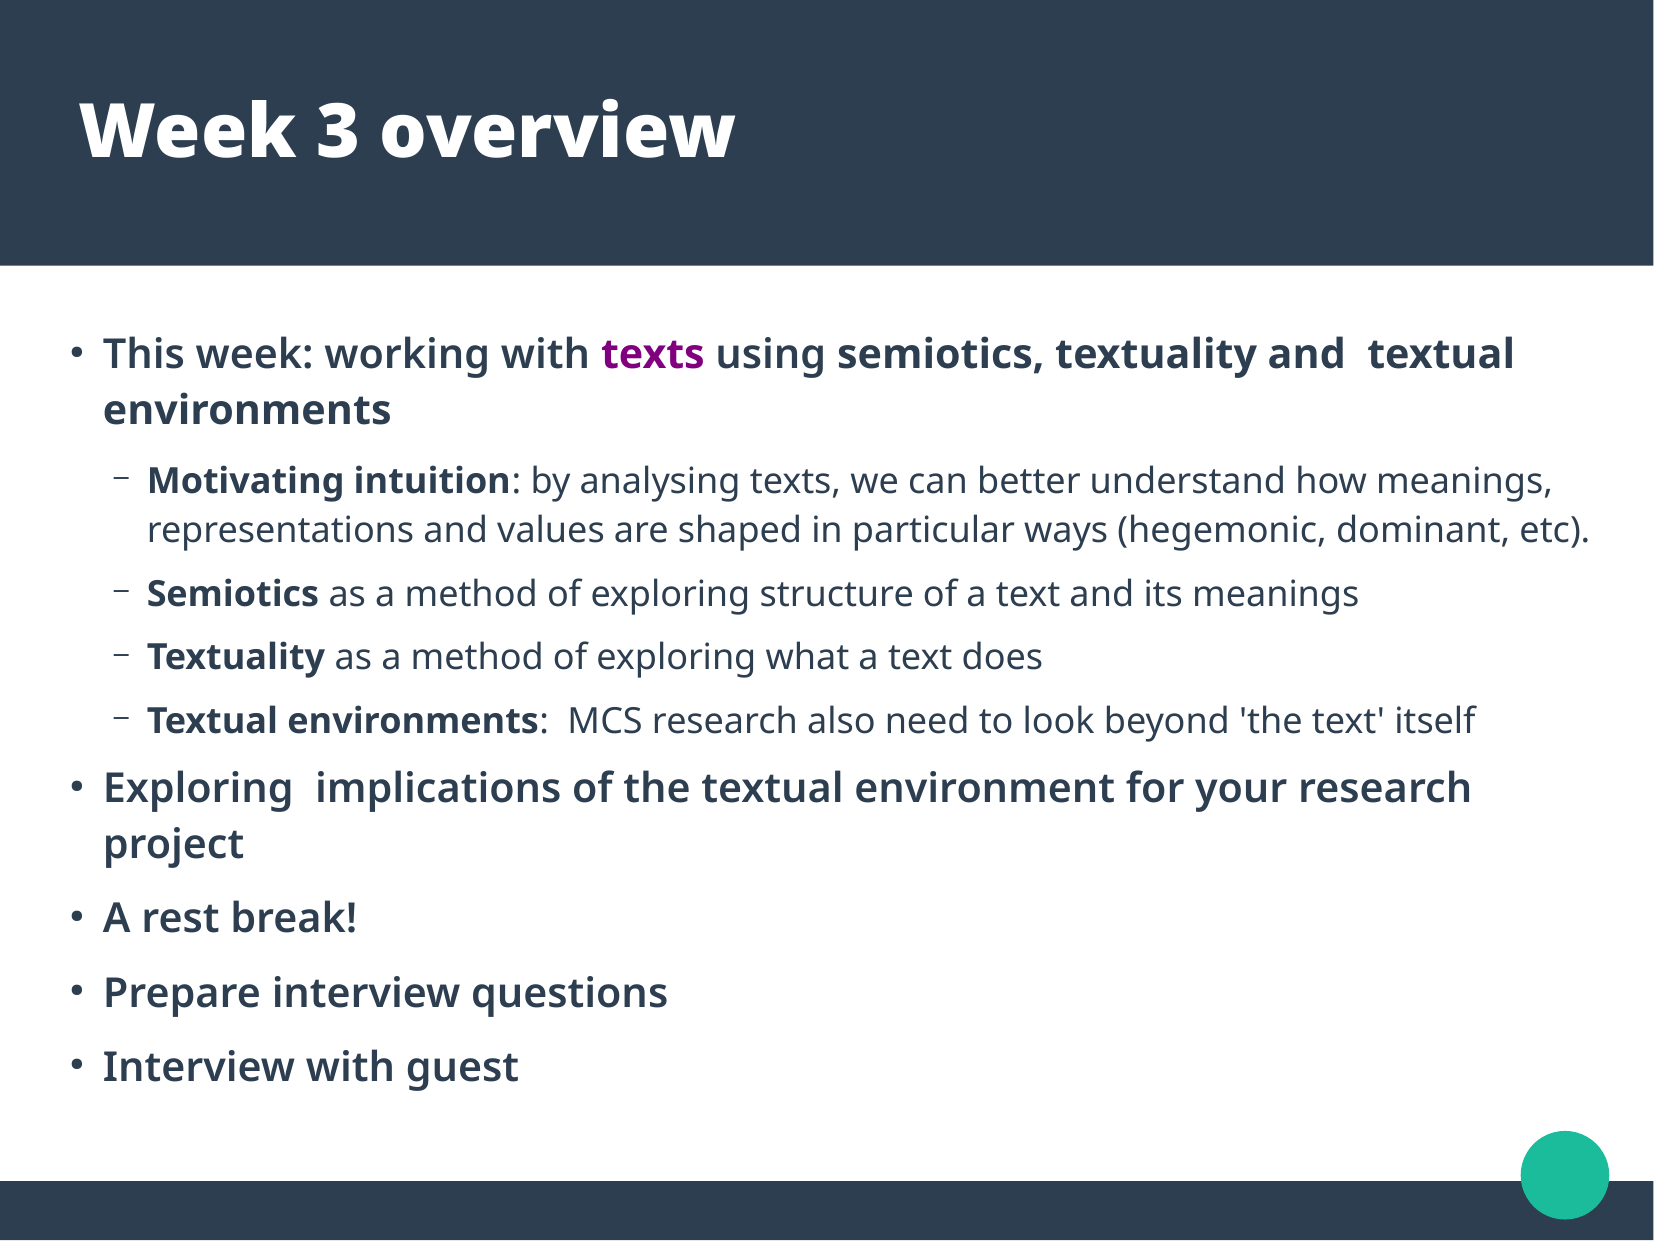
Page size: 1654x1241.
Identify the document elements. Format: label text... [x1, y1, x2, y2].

list This week: working with texts using semiotics, textuality and textual environments Motivating intuition: by analysing texts, we can better understand how meanings, representations and values are shaped in particular ways (hegemonic, dominant, etc). Semiotics as a method of exploring structure of a text and its meanings Textuality as a method of exploring what a text does Textual environments: MCS research also need to look beyond 'the text' itself Exploring implications of the textual environment for your research project A rest break! Prepare interview questions Interview with guest [59, 324, 1595, 1152]
title Week 3 overview [59, 49, 1595, 207]
